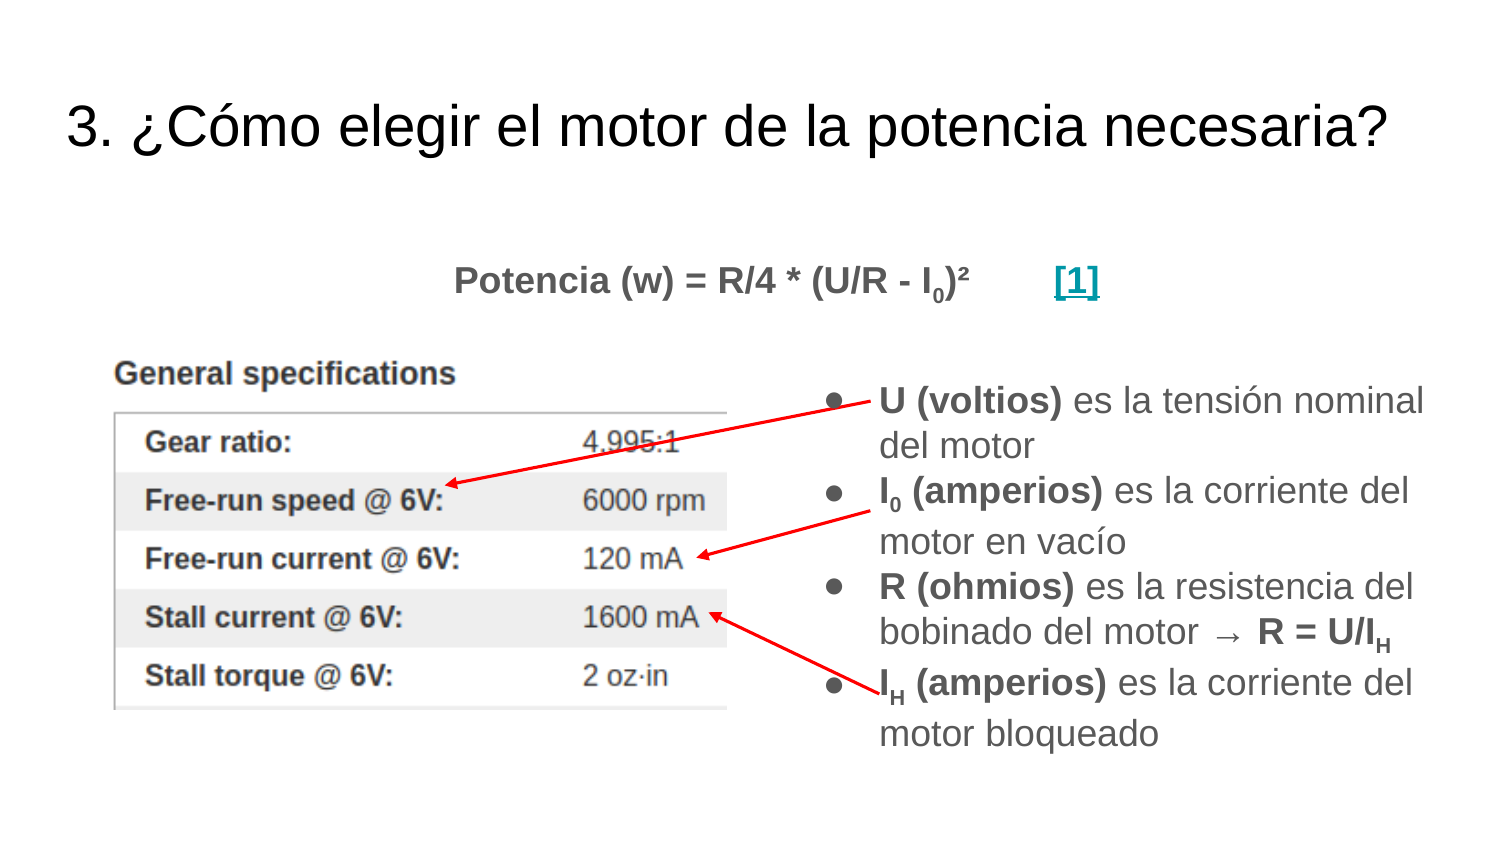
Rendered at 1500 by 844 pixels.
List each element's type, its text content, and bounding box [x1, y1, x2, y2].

list U (voltios) es la tensión nominal del motor I0 (amperios) es la corriente del motor en vacío R (ohmios) es la resistencia del bobinado del motor → R = U/IH IH (amperios) es la corriente del motor bloqueado [789, 360, 1446, 844]
picture [105, 354, 727, 711]
list Potencia (w) = R/4 * (U/R - I0)² [1] [78, 234, 1476, 320]
title 3. ¿Cómo elegir el motor de la potencia necesaria? [51, 72, 1449, 167]
